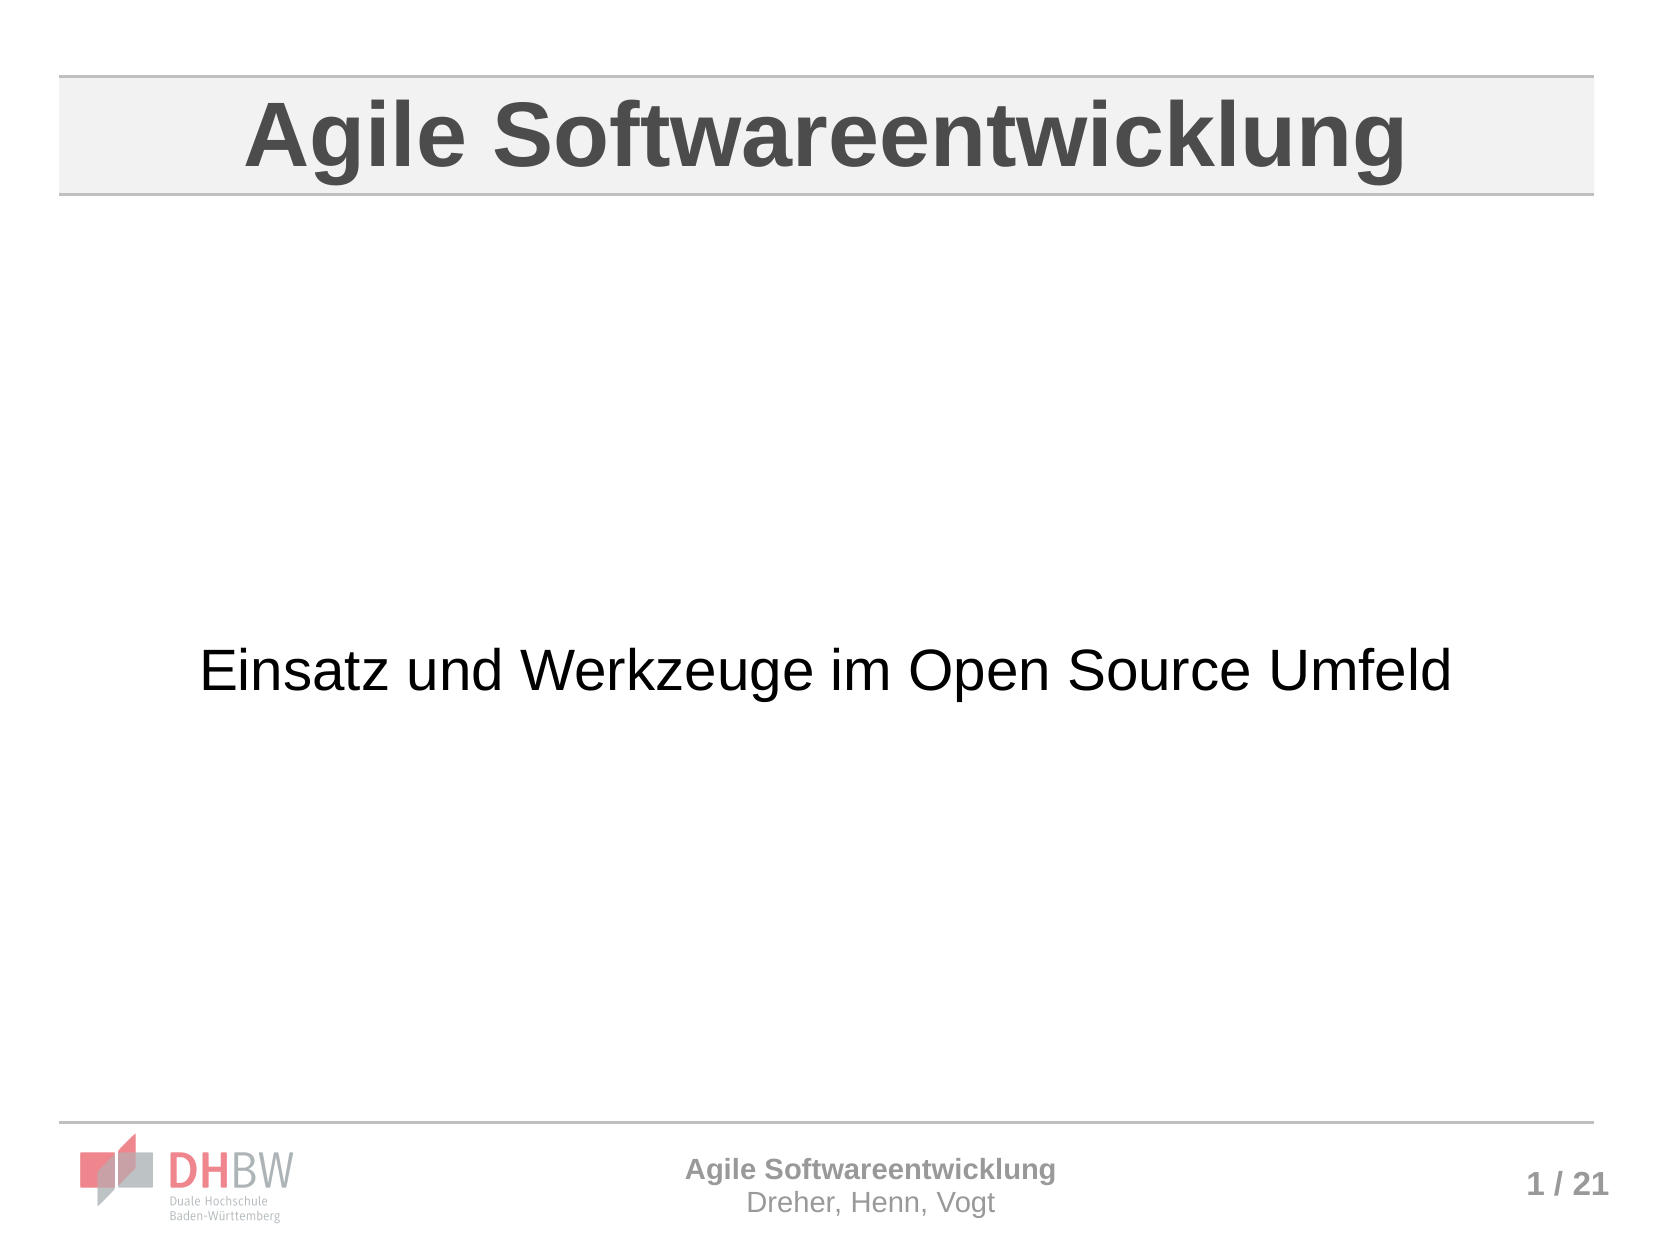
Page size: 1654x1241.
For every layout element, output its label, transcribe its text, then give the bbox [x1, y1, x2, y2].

subtitle Einsatz und Werkzeuge im Open Source Umfeld [82, 260, 1571, 1080]
picture [78, 1133, 296, 1225]
title Agile Softwareentwicklung [82, 31, 1571, 239]
